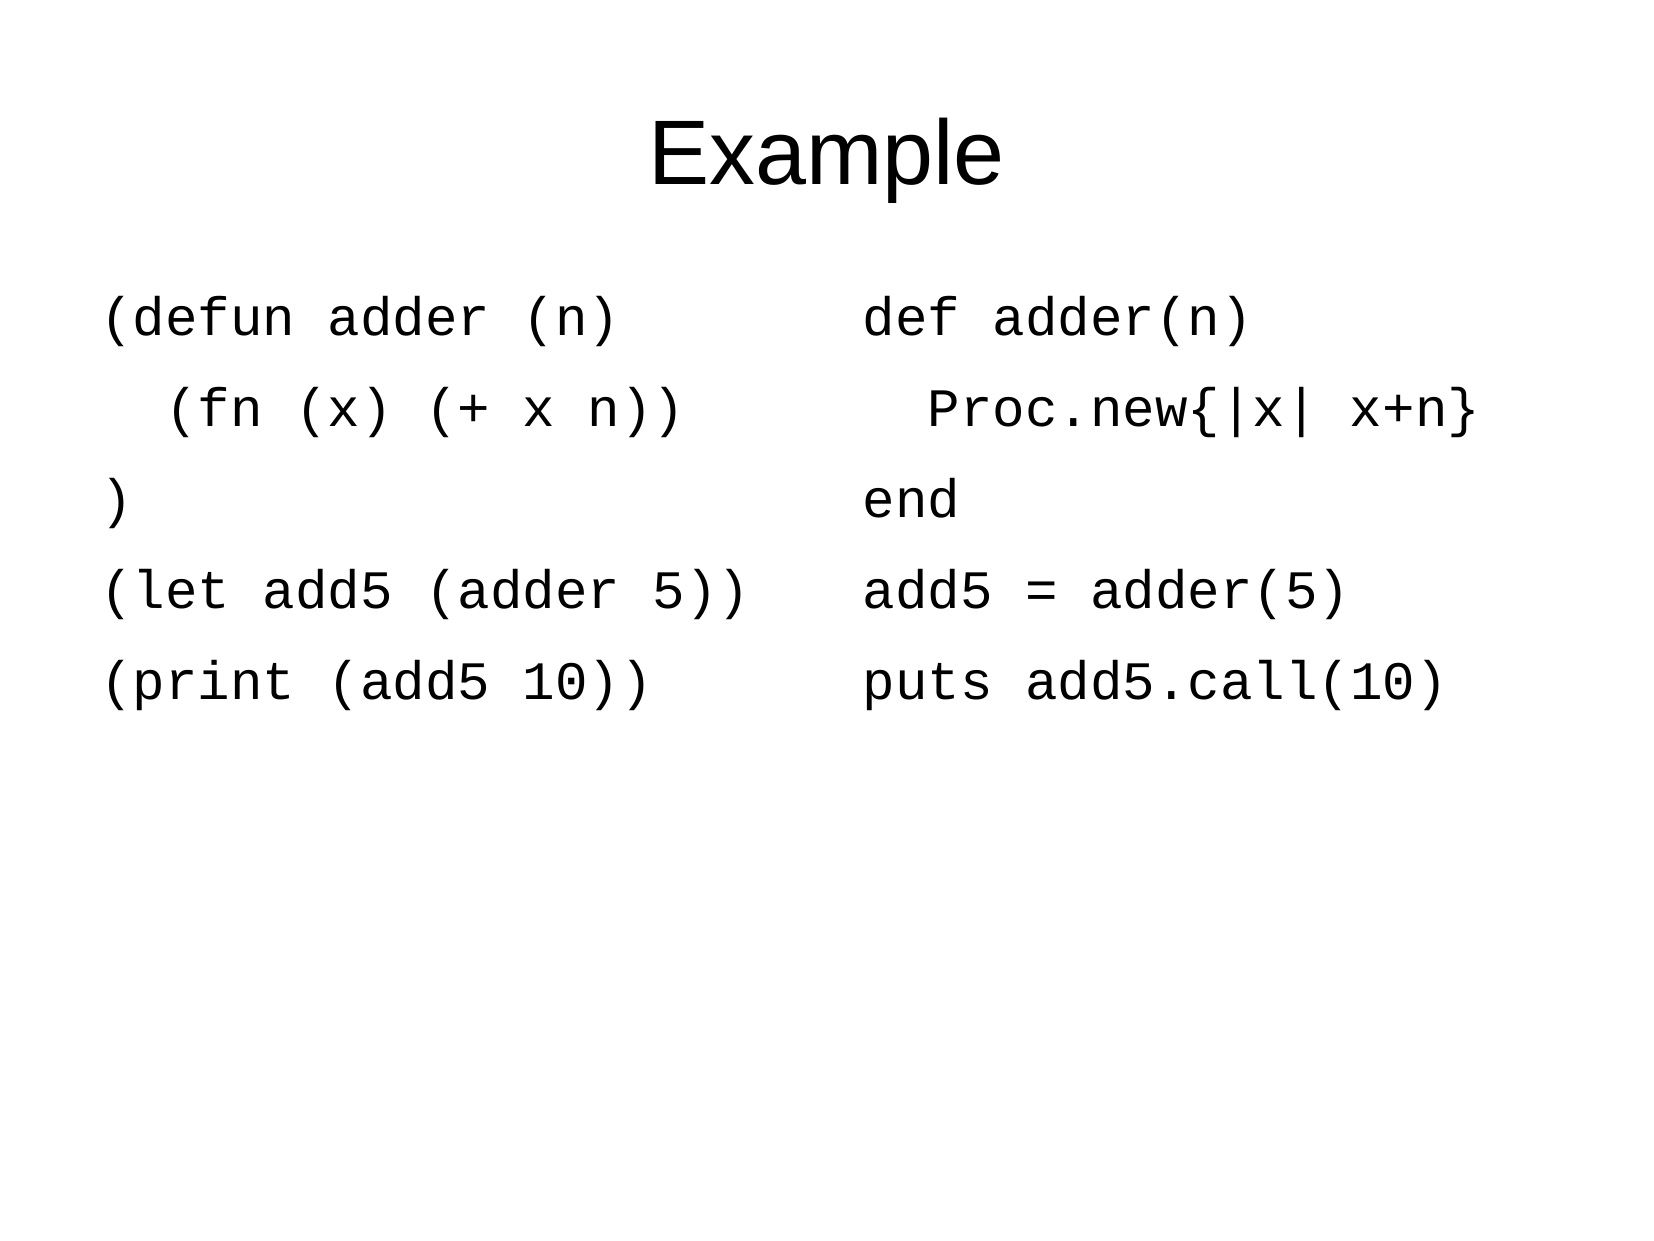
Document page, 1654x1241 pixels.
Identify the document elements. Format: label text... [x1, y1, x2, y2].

title Example [82, 49, 1571, 257]
list (defun adder (n) (fn (x) (+ x n)) ) (let add5 (adder 5)) (print (add5 10)) [82, 290, 809, 1109]
list def adder(n) Proc.new{|x| x+n} end add5 = adder(5) puts add5.call(10) [845, 290, 1572, 1094]
